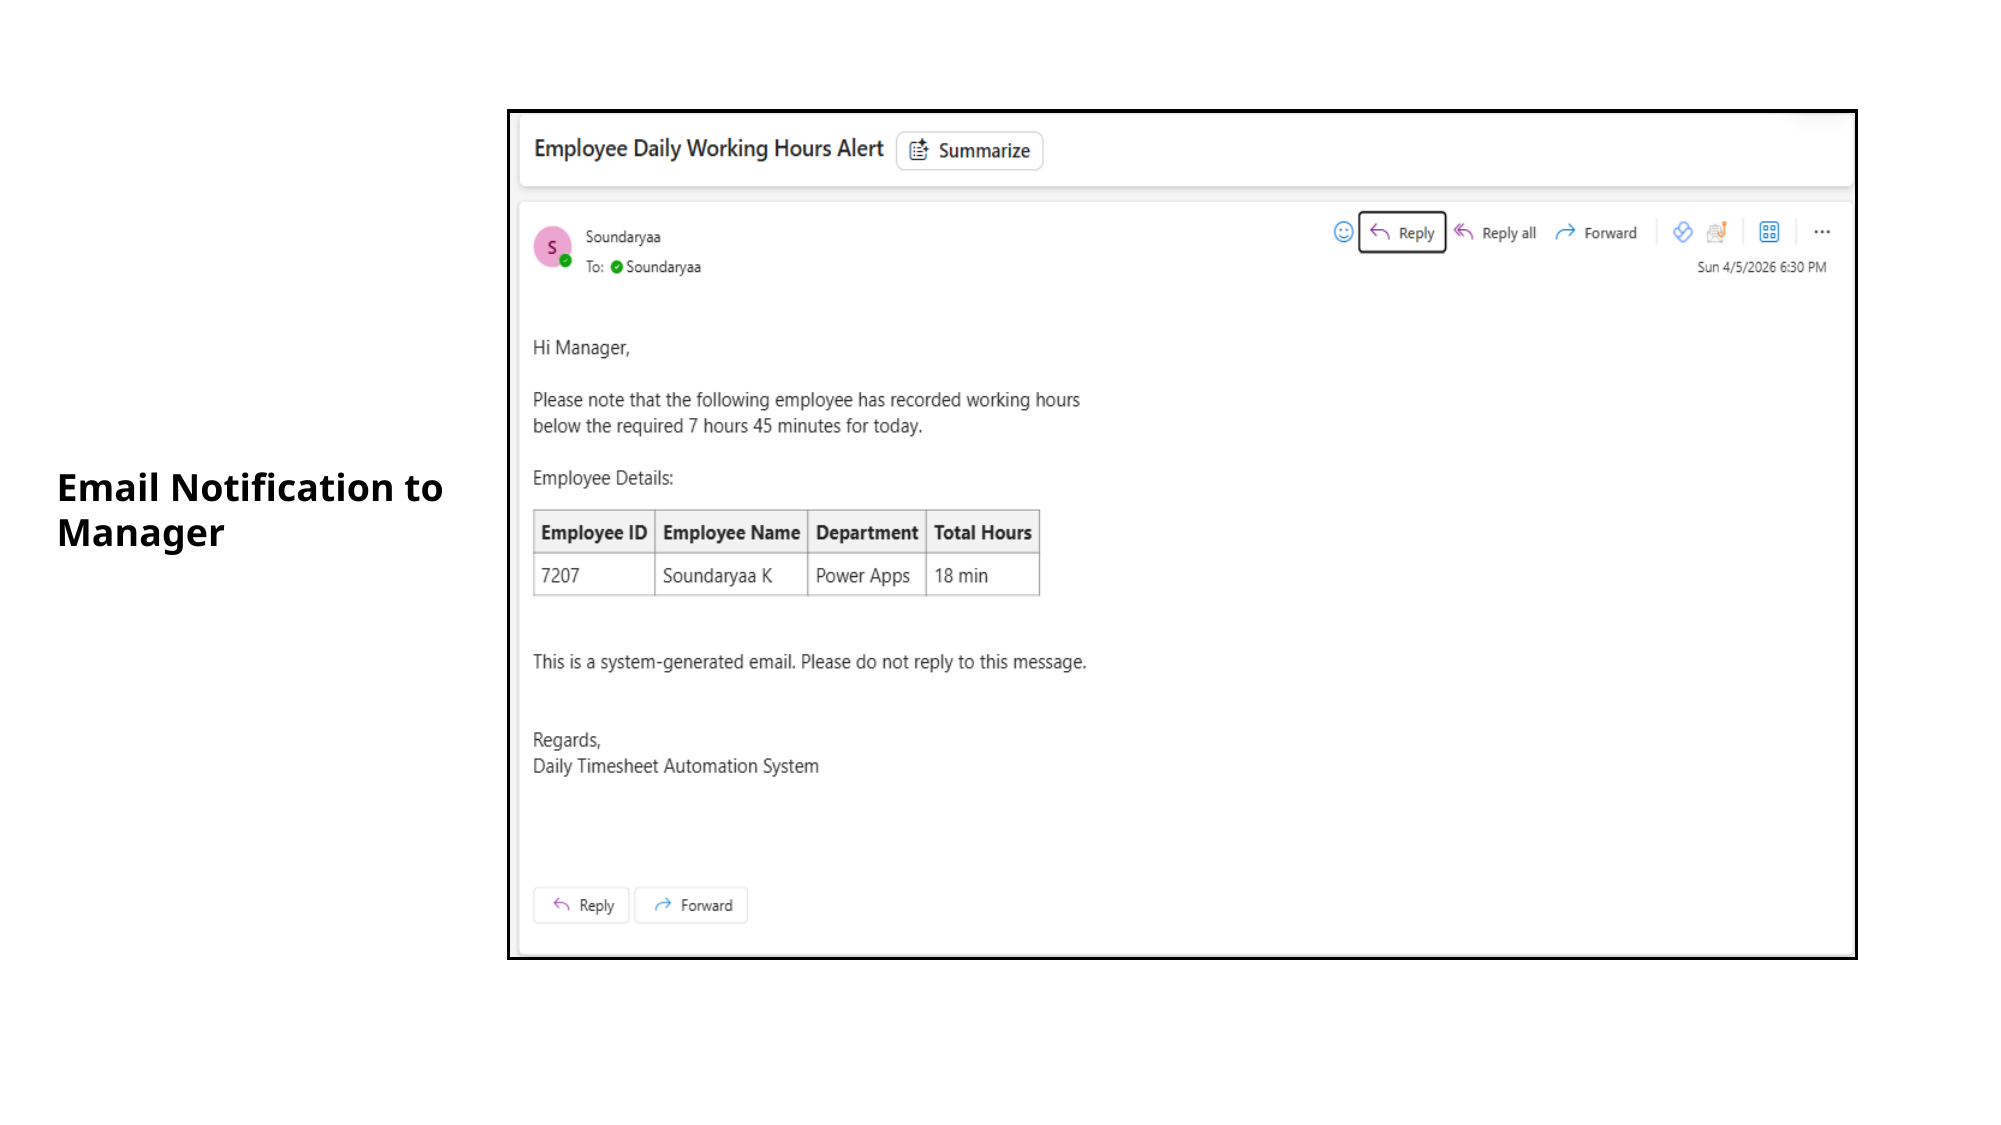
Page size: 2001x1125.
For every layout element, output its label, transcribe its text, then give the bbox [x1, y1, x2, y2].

picture [509, 112, 1856, 958]
text_box Email Notification to Manager [41, 456, 466, 563]
